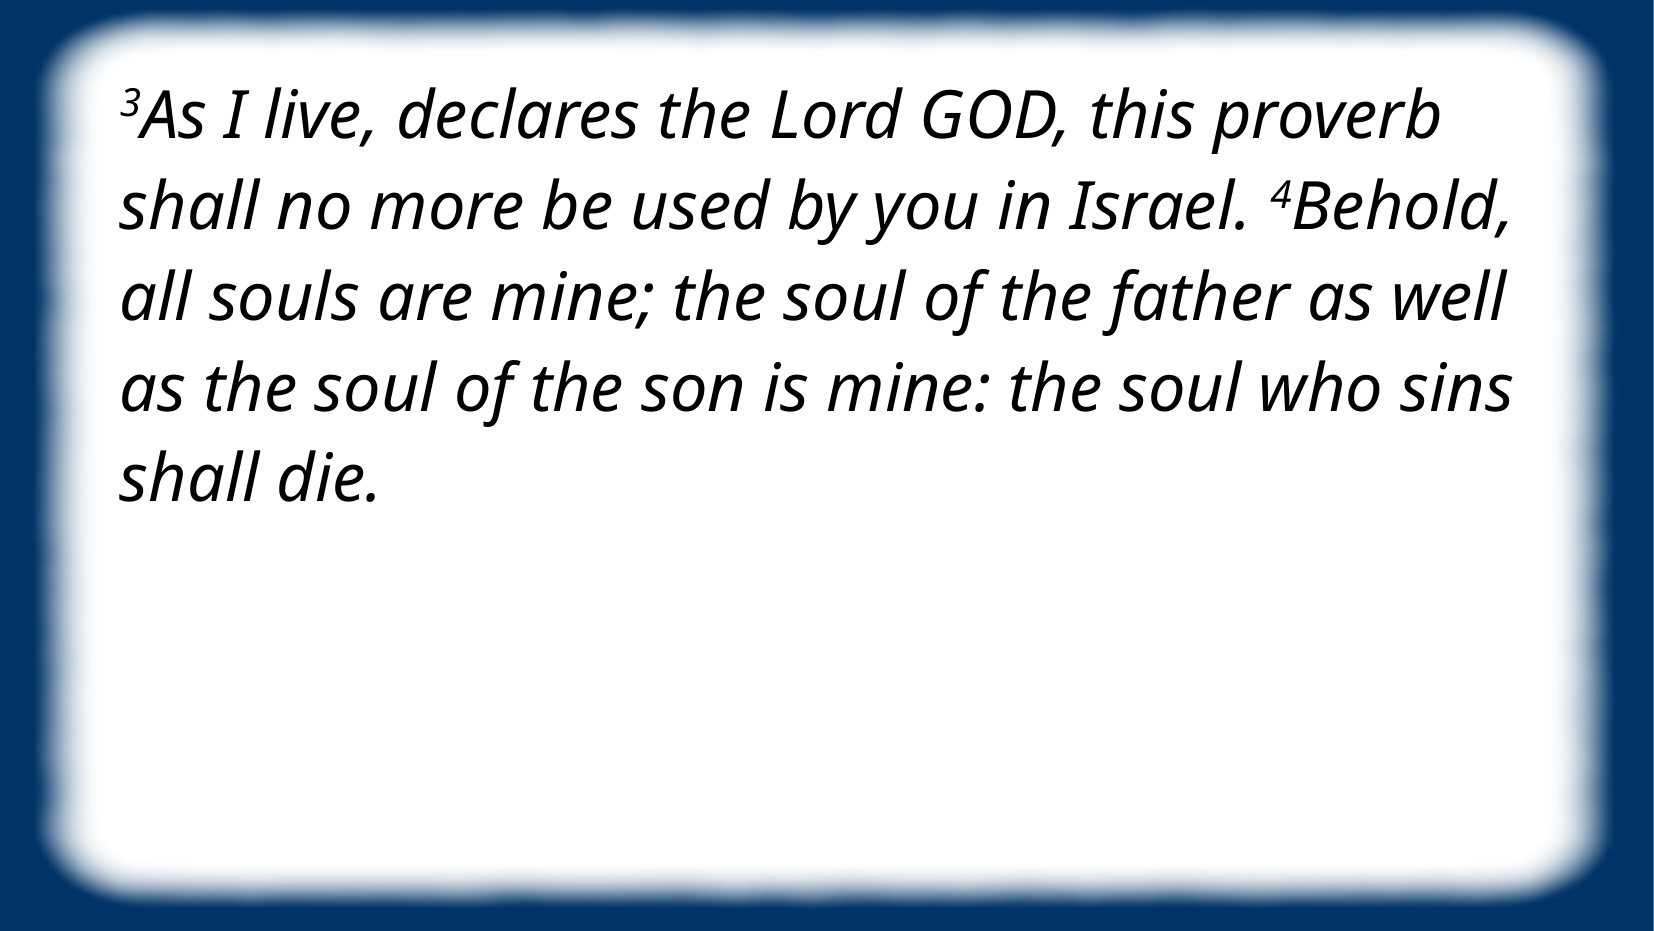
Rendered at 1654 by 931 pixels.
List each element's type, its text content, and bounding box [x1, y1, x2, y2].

picture [0, 0, 1654, 931]
text_box 3As I live, declares the Lord GOD, this proverb shall no more be used by you in Israel. 4Behold, all souls are mine; the soul of the father as well as the soul of the son is mine: the soul who sins shall die. [105, 60, 1576, 519]
